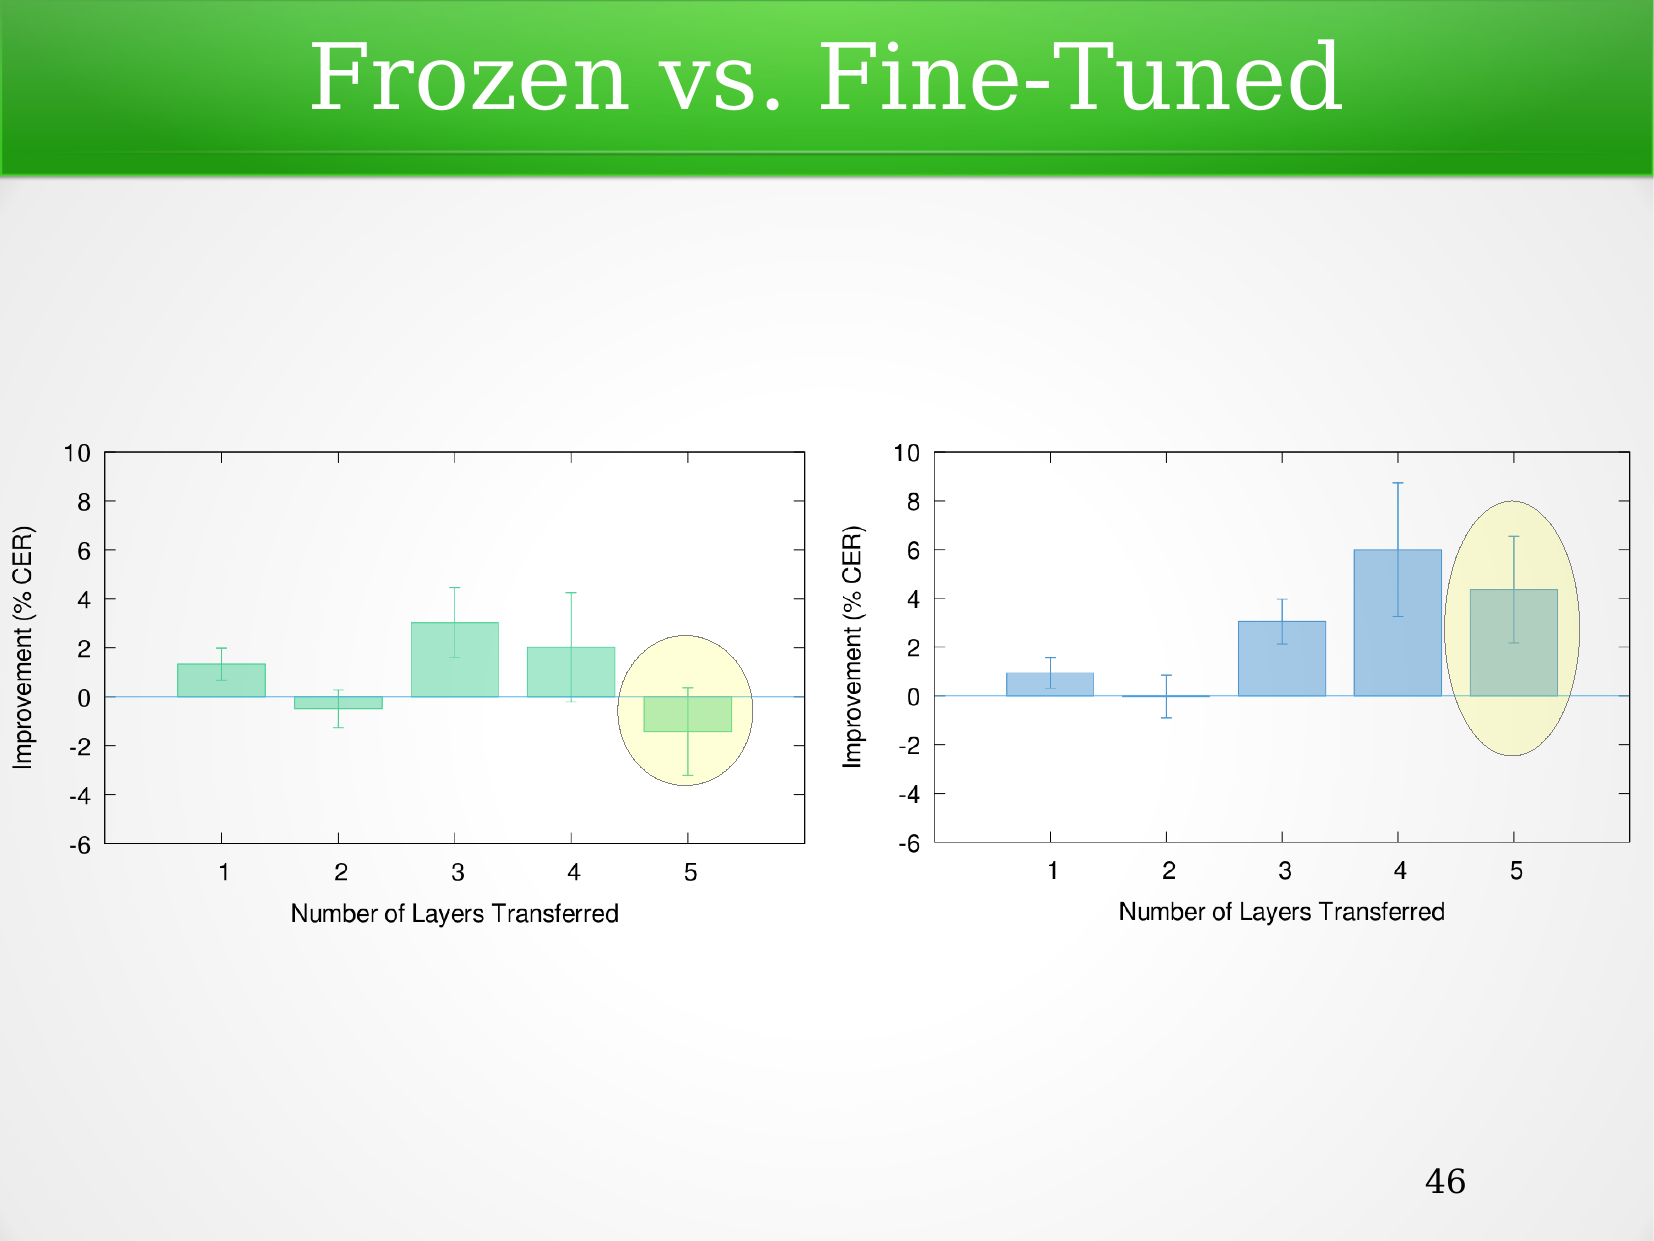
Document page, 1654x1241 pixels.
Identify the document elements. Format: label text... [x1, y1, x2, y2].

picture [0, 0, 1654, 1241]
text_box [617, 635, 753, 786]
text_box [1444, 500, 1580, 756]
title Frozen vs. Fine-Tuned [82, 11, 1571, 154]
